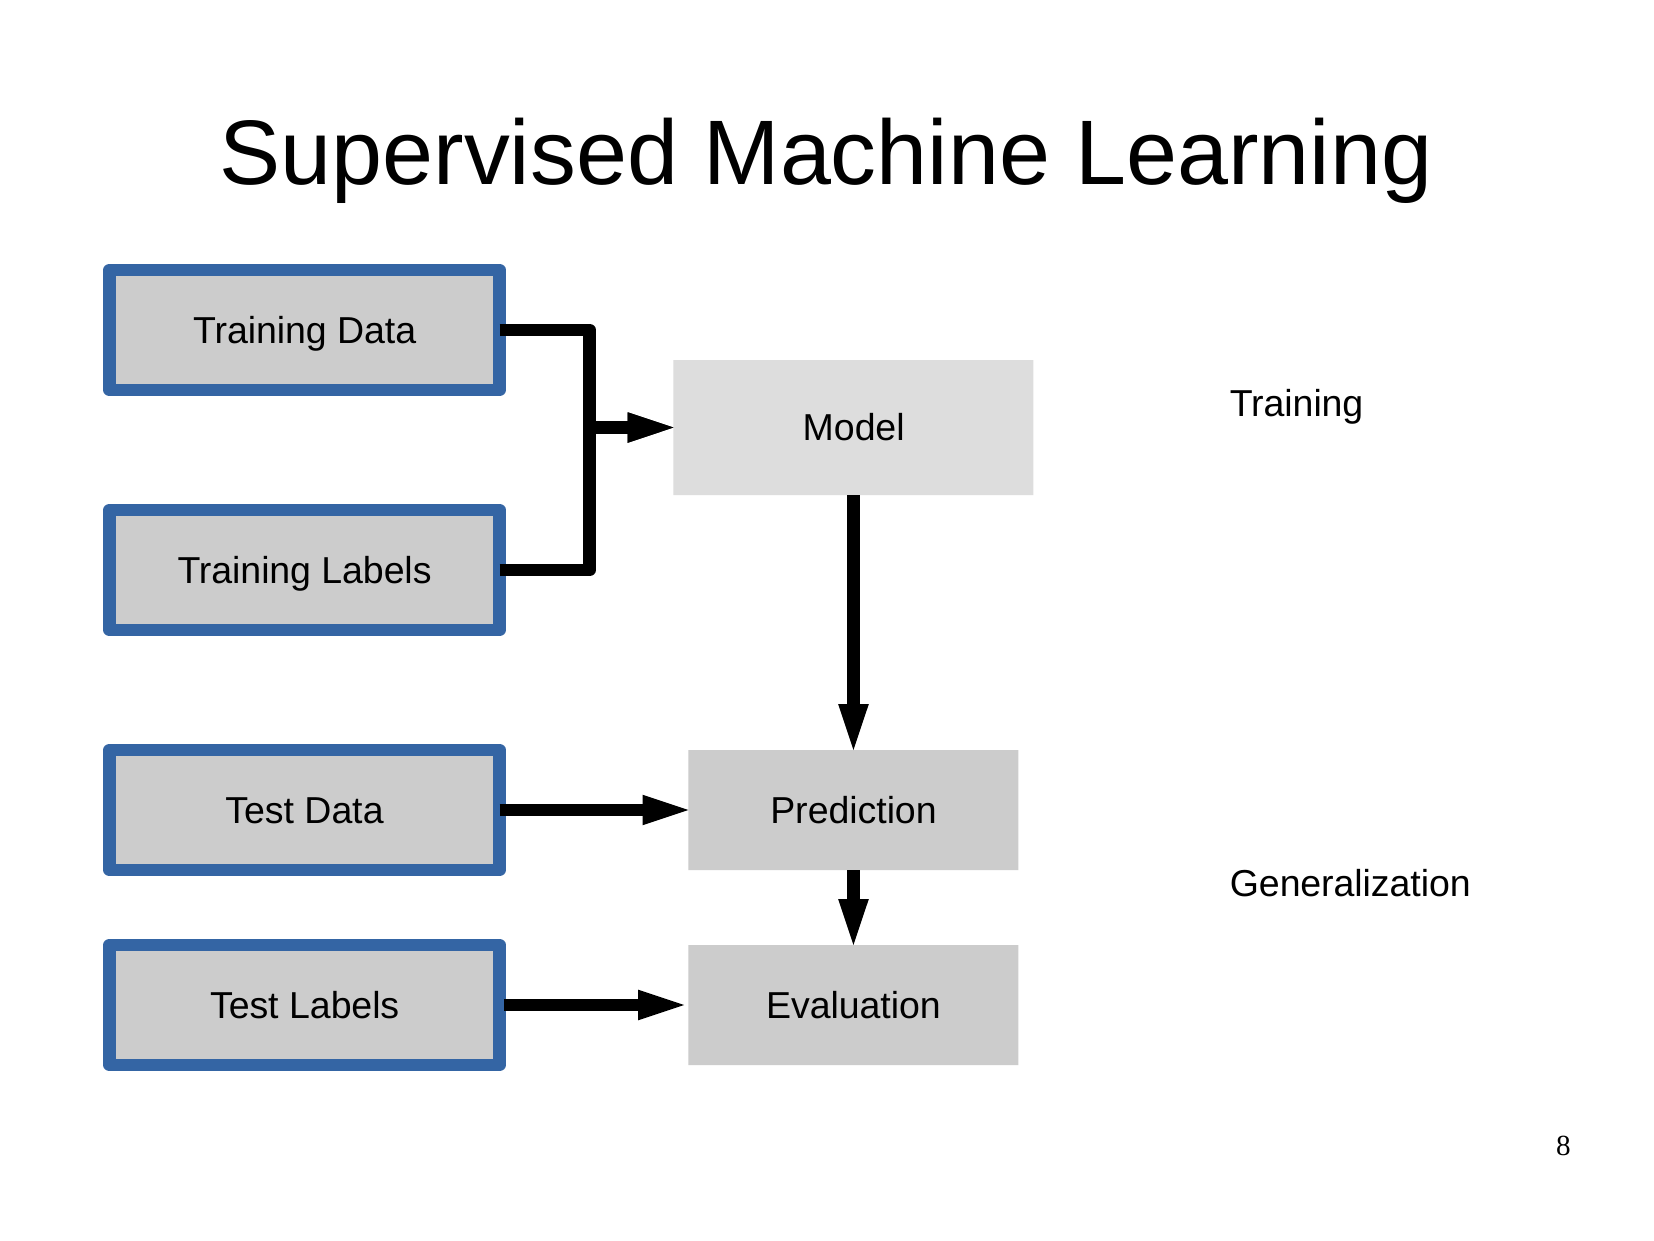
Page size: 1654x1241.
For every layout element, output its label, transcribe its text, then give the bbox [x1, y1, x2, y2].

text_box Model [673, 360, 1034, 496]
text_box Evaluation [688, 945, 1019, 1066]
text_box Training Labels [109, 510, 500, 631]
title Supervised Machine Learning [82, 49, 1571, 257]
text_box Prediction [688, 750, 1019, 871]
text_box Test Data [109, 750, 500, 871]
text_box Generalization [1215, 855, 1531, 912]
text_box Training [1215, 375, 1396, 432]
text_box Training Data [109, 270, 500, 391]
text_box Test Labels [109, 945, 500, 1066]
